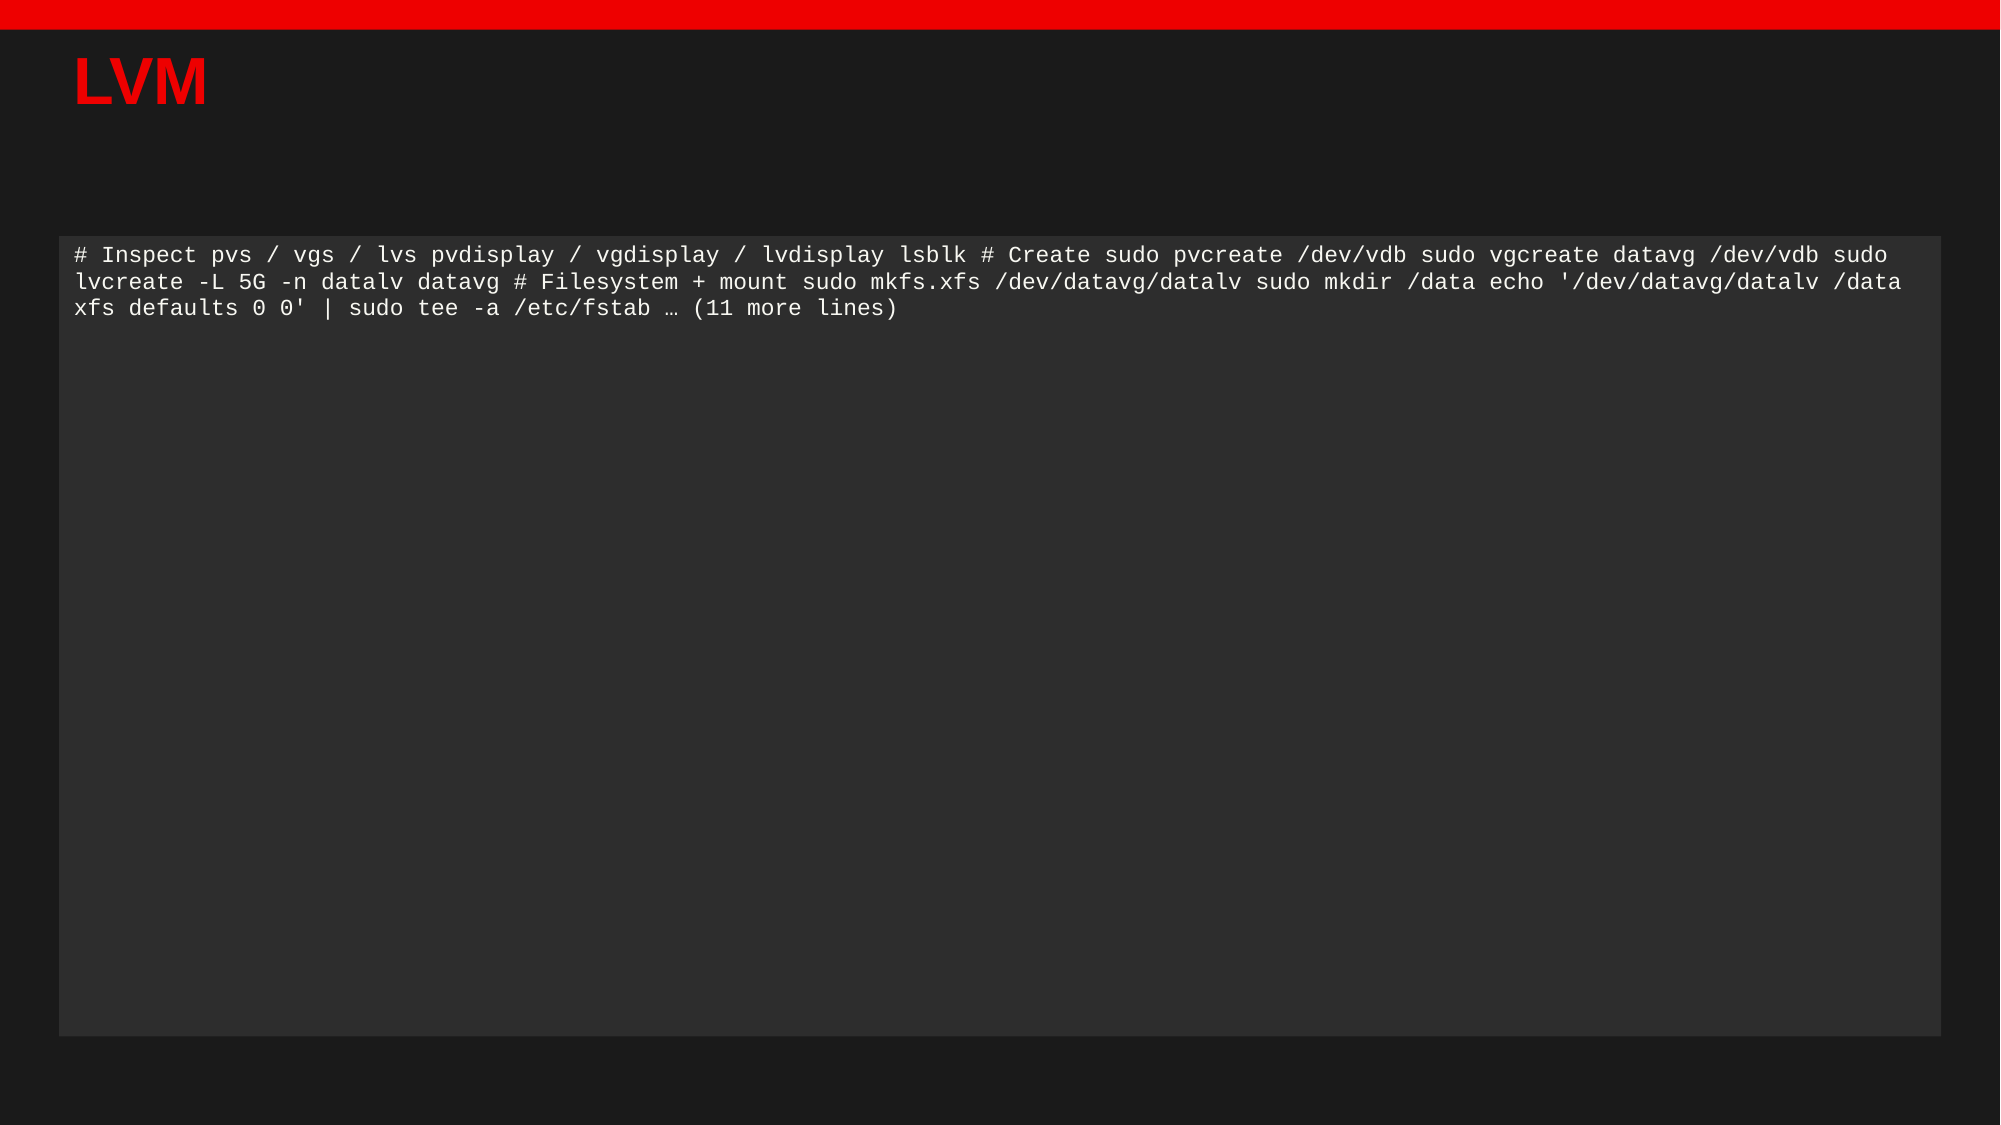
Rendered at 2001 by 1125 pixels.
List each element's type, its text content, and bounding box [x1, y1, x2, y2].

text_box # Inspect pvs / vgs / lvs pvdisplay / vgdisplay / lvdisplay lsblk # Create sudo pvcreate /dev/vdb sudo vgcreate datavg /dev/vdb sudo lvcreate -L 5G -n datalv datavg # Filesystem + mount sudo mkfs.xfs /dev/datavg/datalv sudo mkdir /data echo '/dev/datavg/datalv /data xfs defaults 0 0' | sudo tee -a /etc/fstab … (11 more lines) [59, 236, 1942, 1037]
text_box LVM [59, 36, 1942, 208]
text_box [0, 0, 2001, 30]
